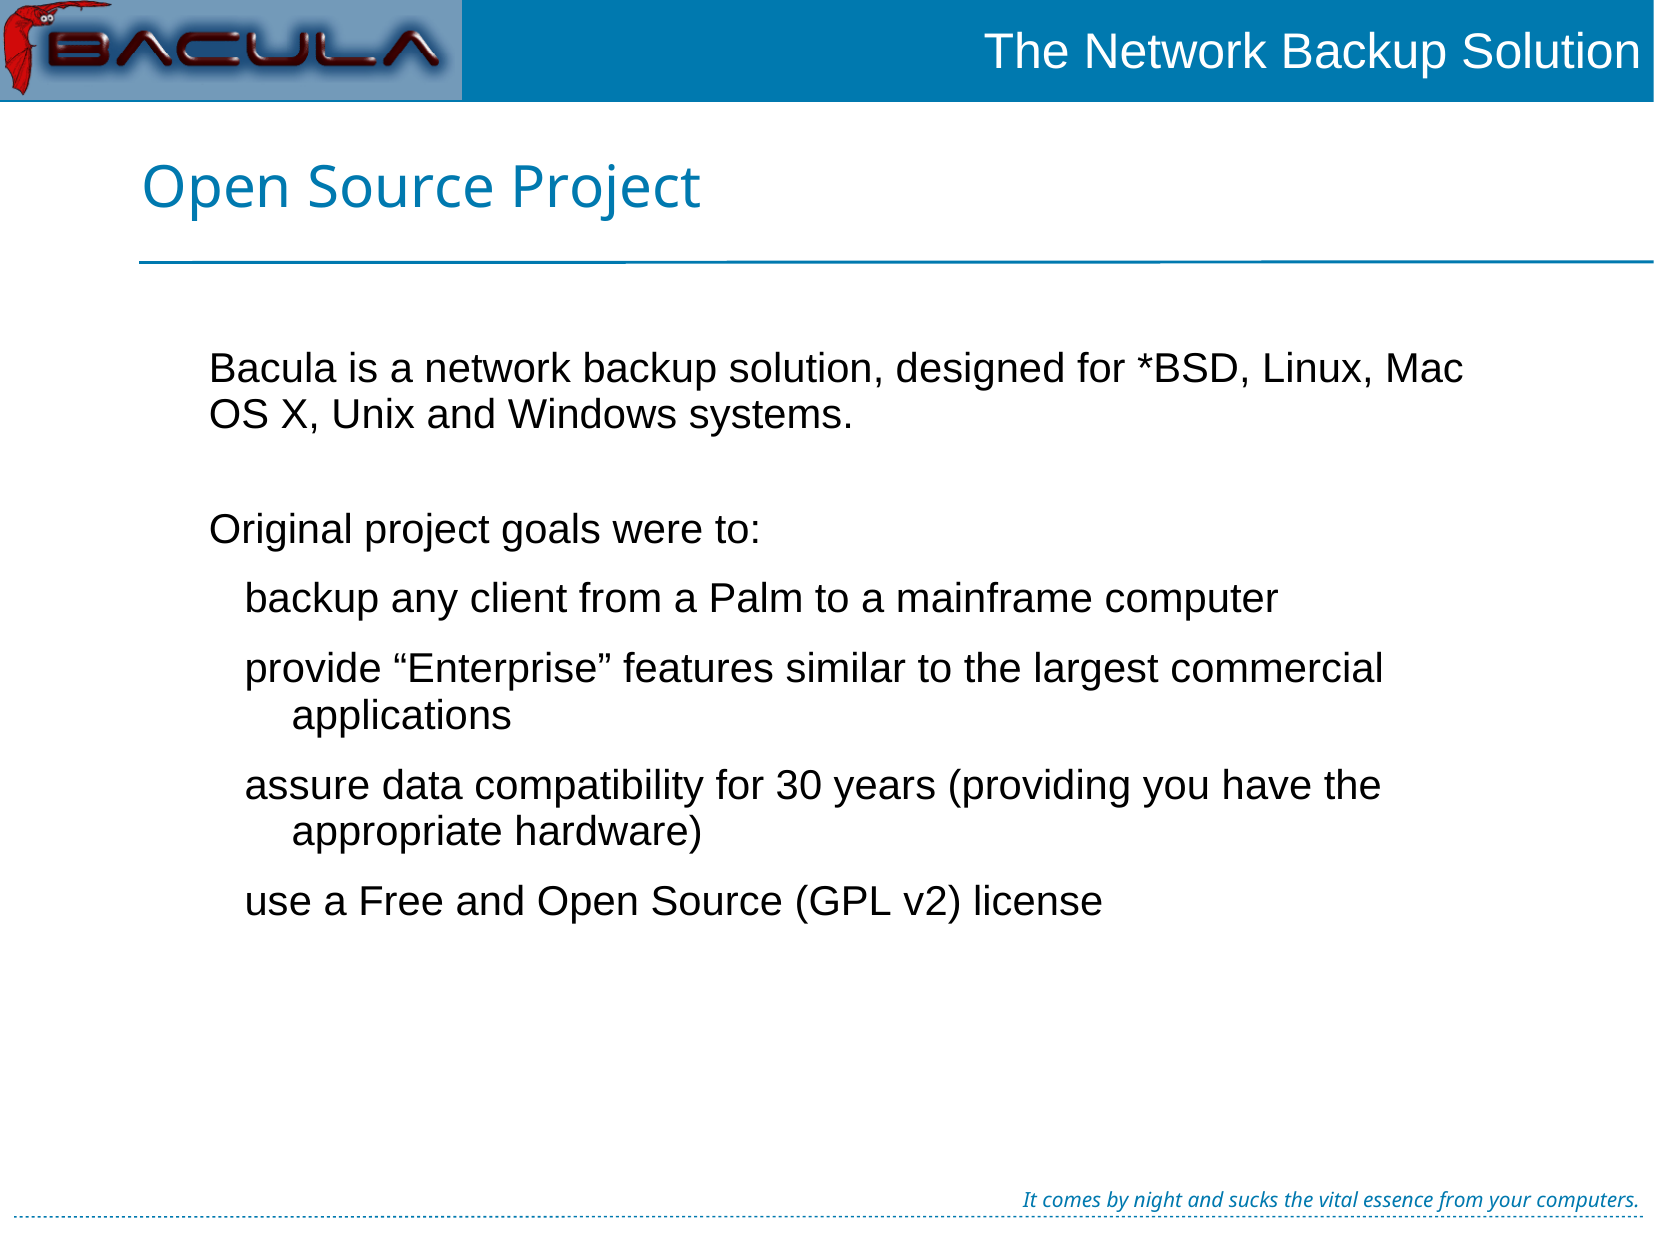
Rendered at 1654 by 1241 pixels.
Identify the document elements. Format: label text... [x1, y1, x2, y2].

title Open Source Project [141, 112, 1501, 226]
picture [0, 0, 461, 99]
list Bacula is a network backup solution, designed for *BSD, Linux, Mac OS X, Unix and Windows systems. Original project goals were to: backup any client from a Palm to a mainframe computer provide “Enterprise” features similar to the largest commercial applications assure data compatibility for 30 years (providing you have the appropriate hardware) use a Free and Open Source (GPL v2) license [150, 344, 1534, 1142]
